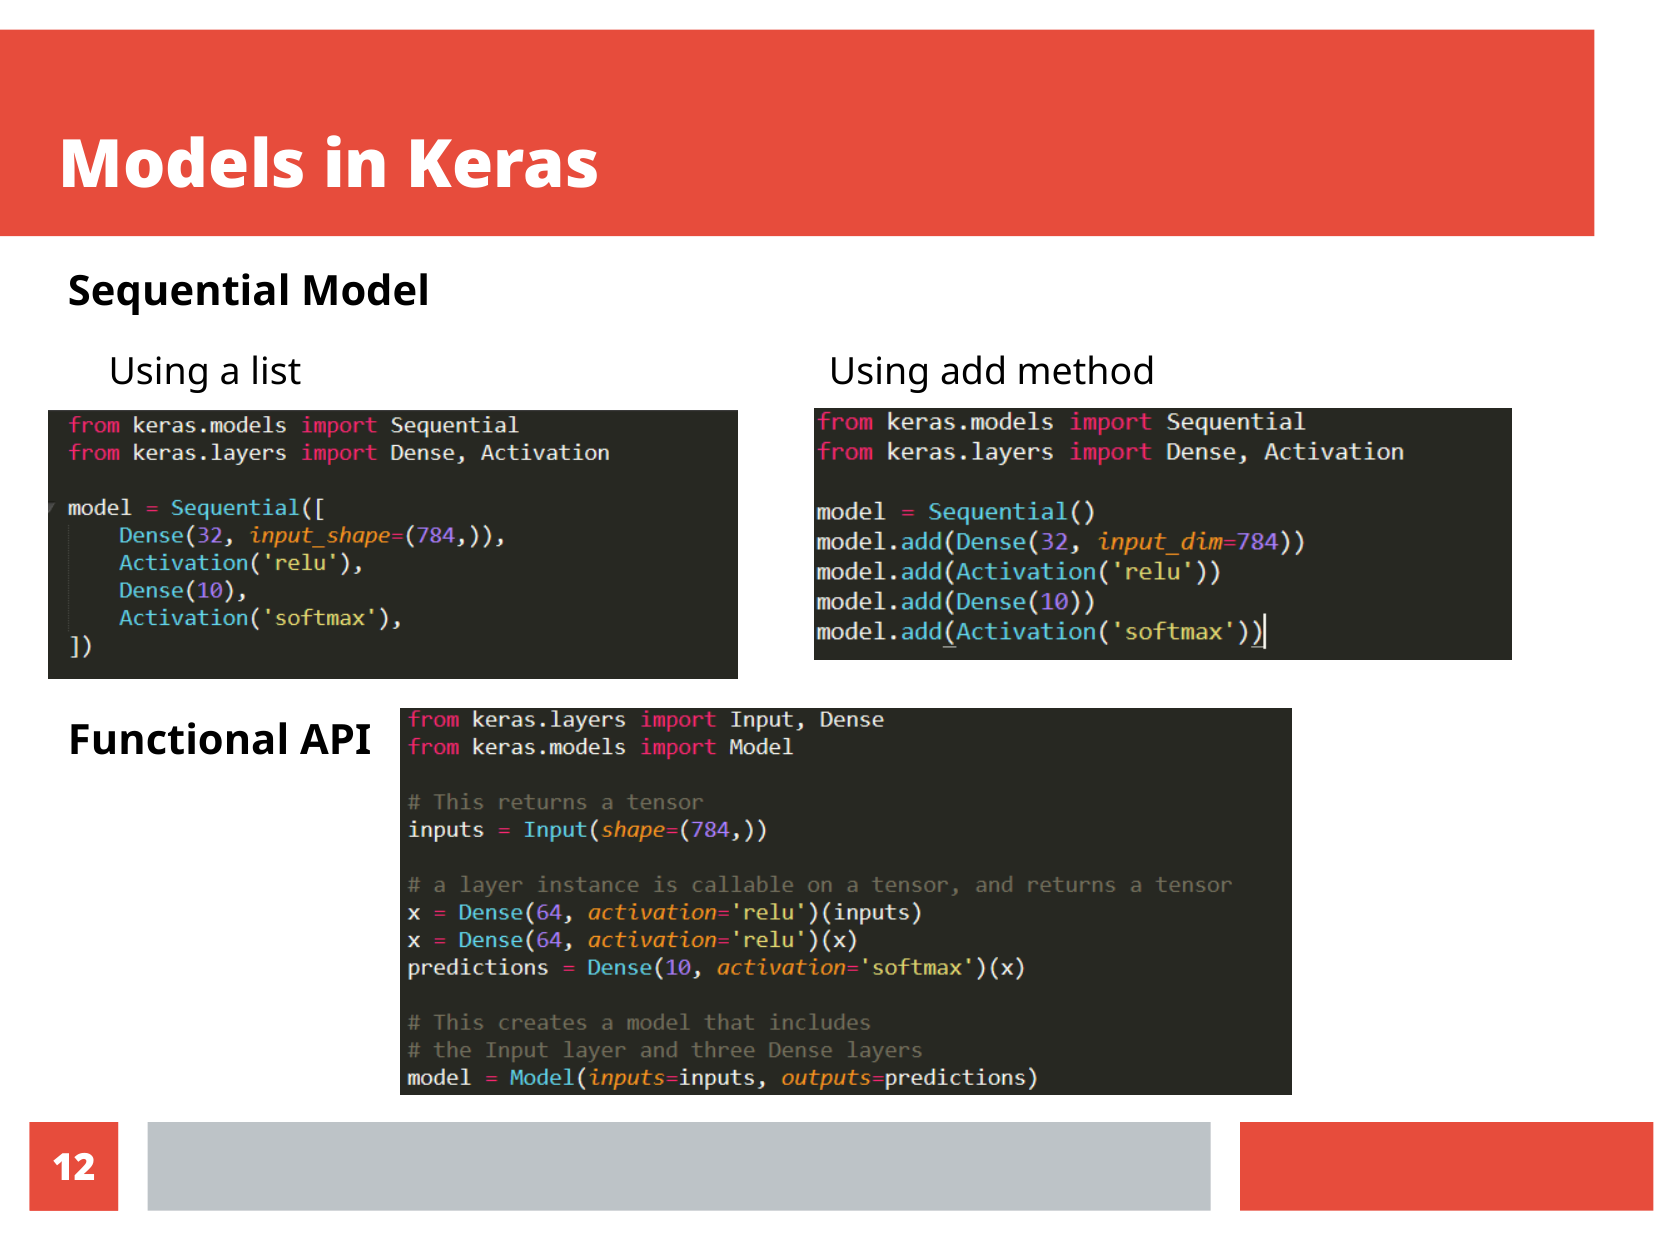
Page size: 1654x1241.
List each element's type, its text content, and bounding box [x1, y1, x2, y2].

text_box Using a list [93, 337, 293, 400]
text_box Using add method [814, 337, 1132, 400]
picture [814, 408, 1512, 660]
title Models in Keras [59, 59, 1595, 207]
text_box Sequential Model [53, 253, 404, 321]
picture [48, 410, 738, 680]
text_box Functional API [53, 702, 350, 770]
picture [400, 708, 1292, 1095]
